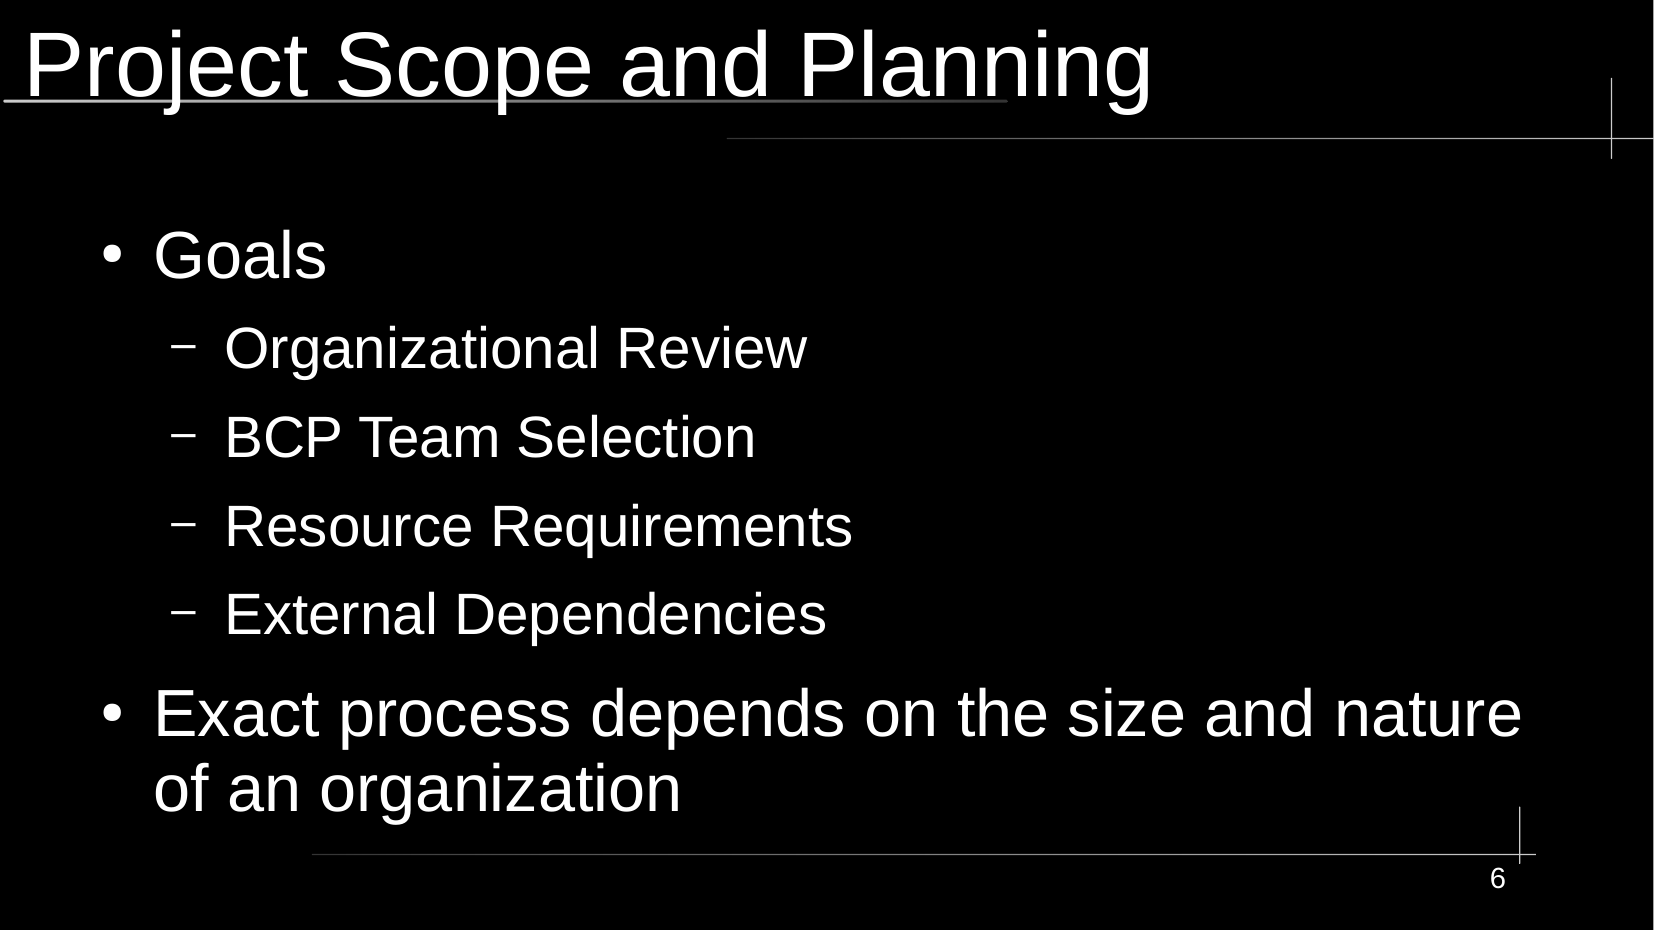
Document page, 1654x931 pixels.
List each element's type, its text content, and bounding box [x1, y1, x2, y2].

list Goals Organizational Review BCP Team Selection Resource Requirements External Dependencies Exact process depends on the size and nature of an organization [82, 217, 1571, 851]
title Project Scope and Planning [23, 11, 1589, 119]
